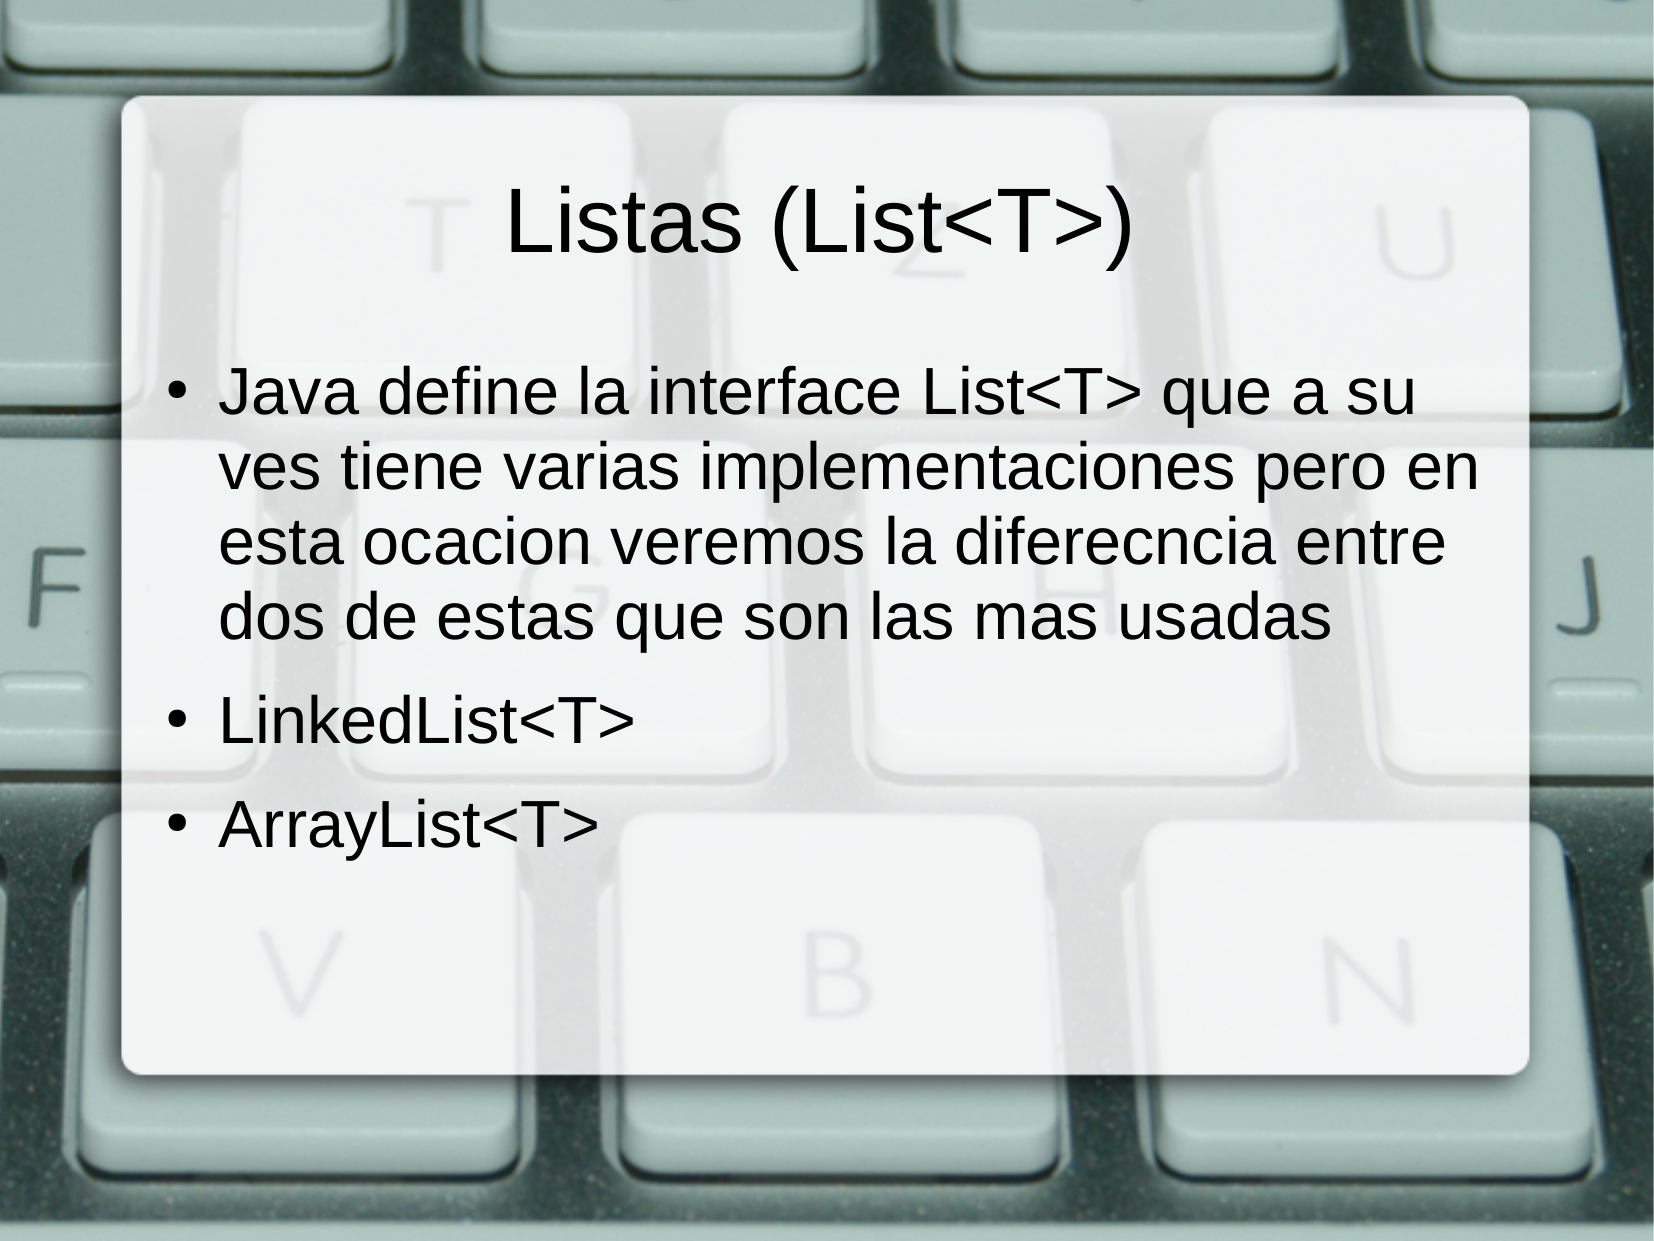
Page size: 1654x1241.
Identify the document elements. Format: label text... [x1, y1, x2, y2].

picture [0, 0, 1654, 1241]
list Java define la interface List<T> que a su ves tiene varias implementaciones pero en esta ocacion veremos la diferecncia entre dos de estas que son las mas usadas LinkedList<T> ArrayList<T> [147, 354, 1506, 1074]
title Listas (List<T>) [135, 117, 1506, 325]
